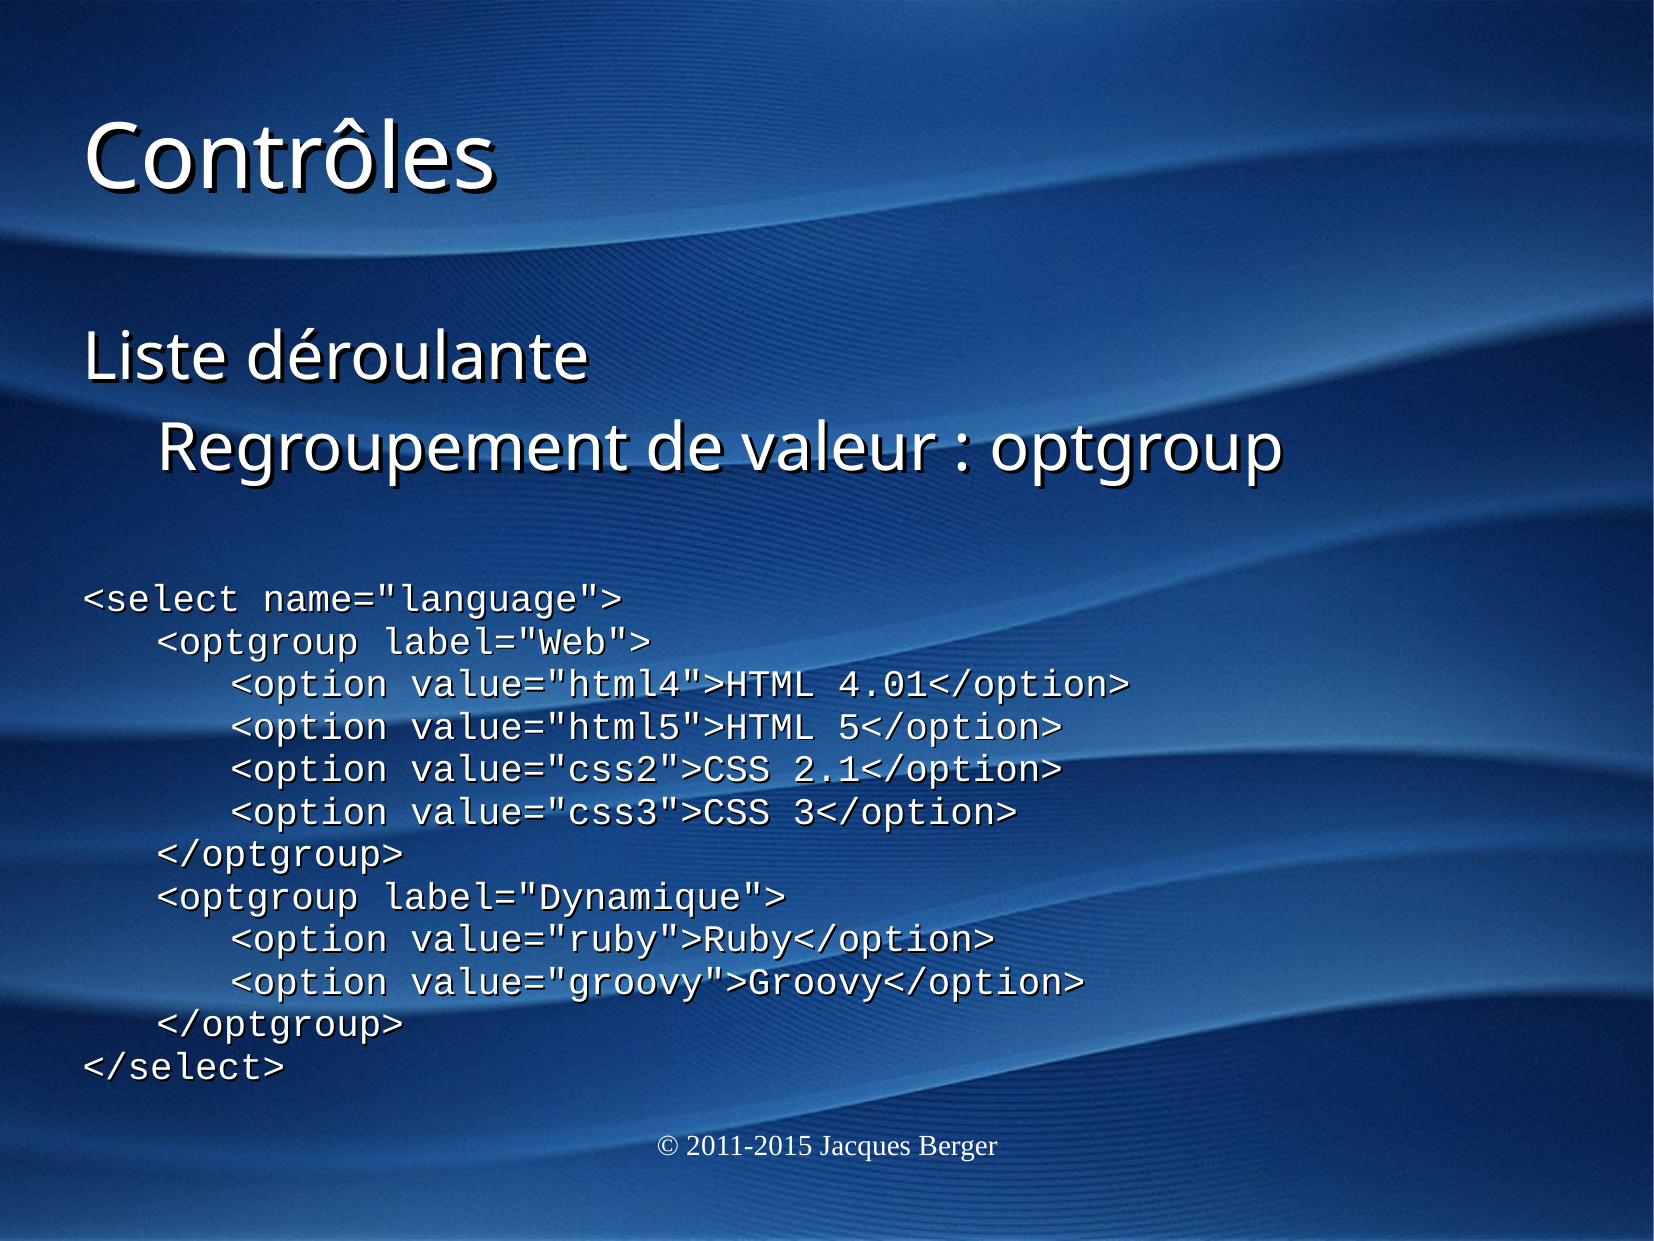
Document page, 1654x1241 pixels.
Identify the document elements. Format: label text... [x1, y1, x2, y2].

picture [0, 0, 1654, 1241]
subtitle Liste déroulante Regroupement de valeur : optgroup <select name="language"> <optgroup label="Web"> <option value="html4">HTML 4.01</option> <option value="html5">HTML 5</option> <option value="css2">CSS 2.1</option> <option value="css3">CSS 3</option> </optgroup> <optgroup label="Dynamique"> <option value="ruby">Ruby</option> <option value="groovy">Groovy</option> </optgroup> </select> [82, 297, 1571, 1102]
title Contrôles [82, 56, 1571, 250]
